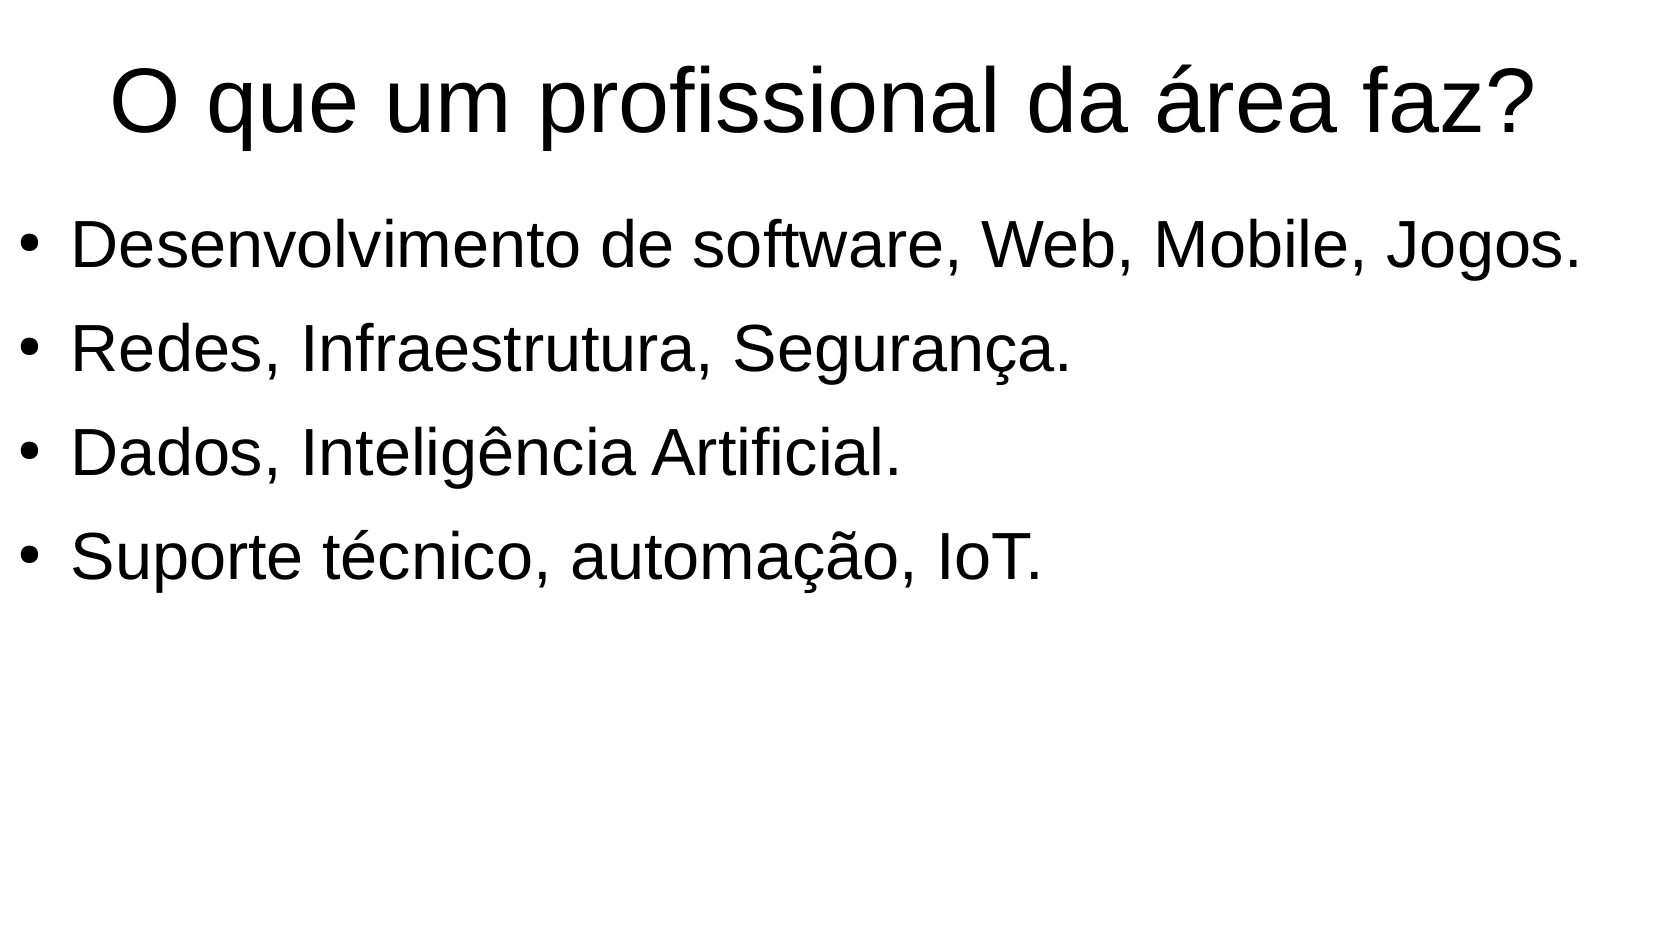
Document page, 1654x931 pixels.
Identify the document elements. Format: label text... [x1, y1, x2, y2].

title O que um profissional da área faz? [0, 23, 1654, 179]
list Desenvolvimento de software, Web, Mobile, Jogos. Redes, Infraestrutura, Segurança. Dados, Inteligência Artificial. Suporte técnico, automação, IoT. [0, 206, 1654, 848]
